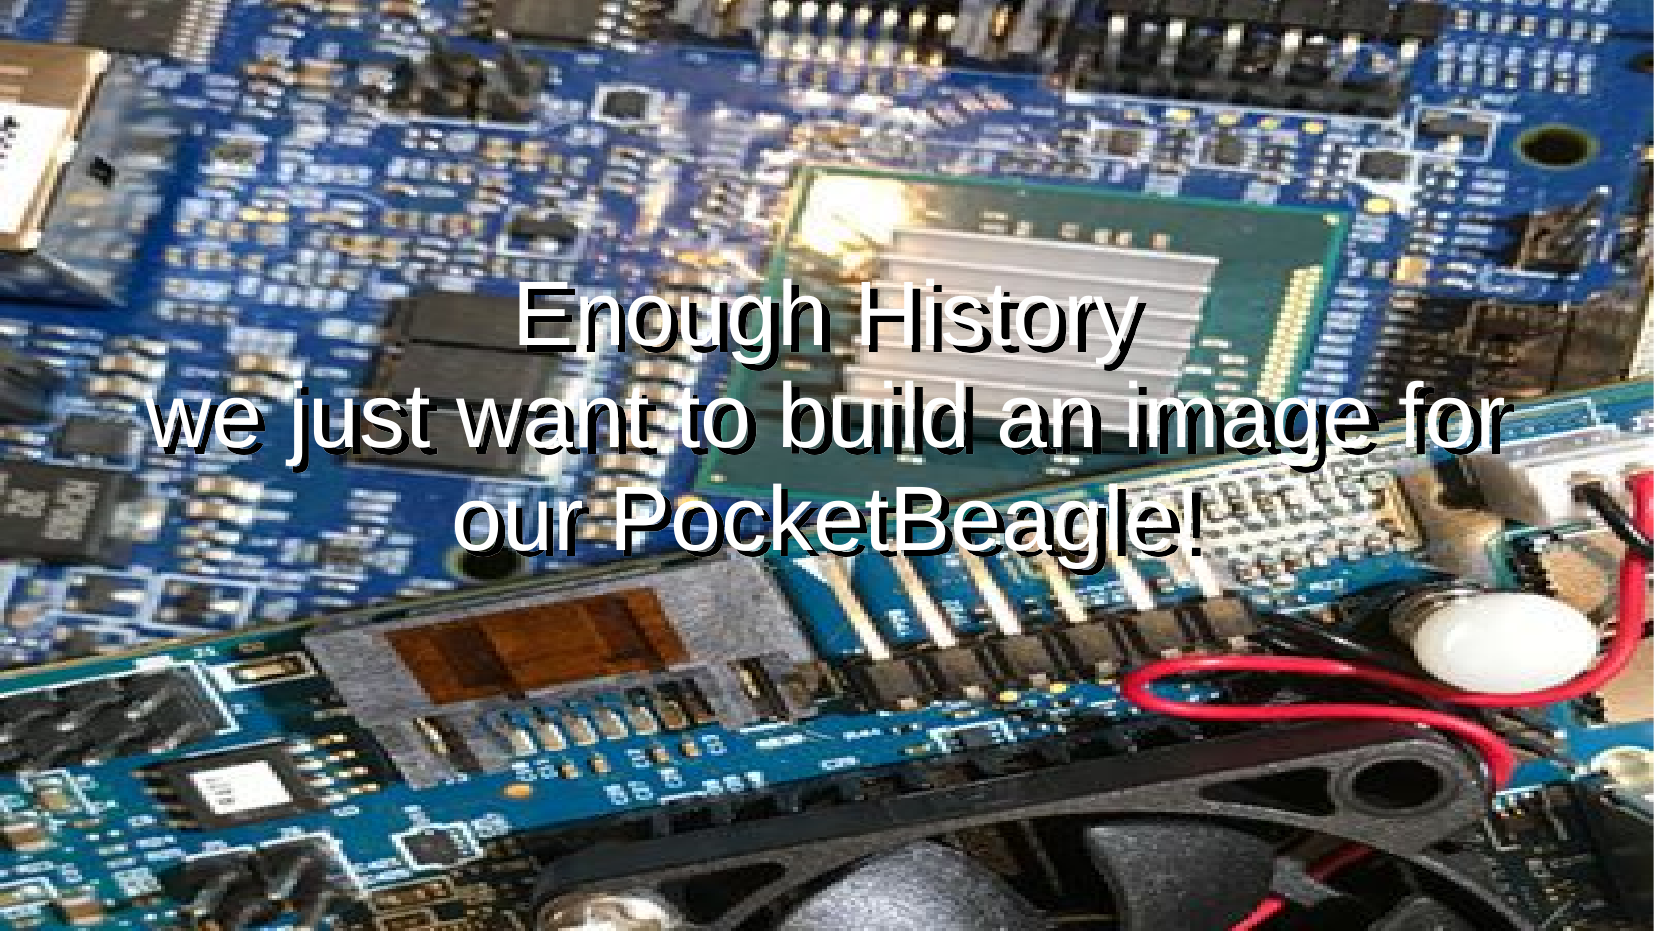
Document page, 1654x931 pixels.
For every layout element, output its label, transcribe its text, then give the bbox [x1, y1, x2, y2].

picture [0, 0, 1654, 931]
title Enough History we just want to build an image for our PocketBeagle! [82, 262, 1571, 570]
